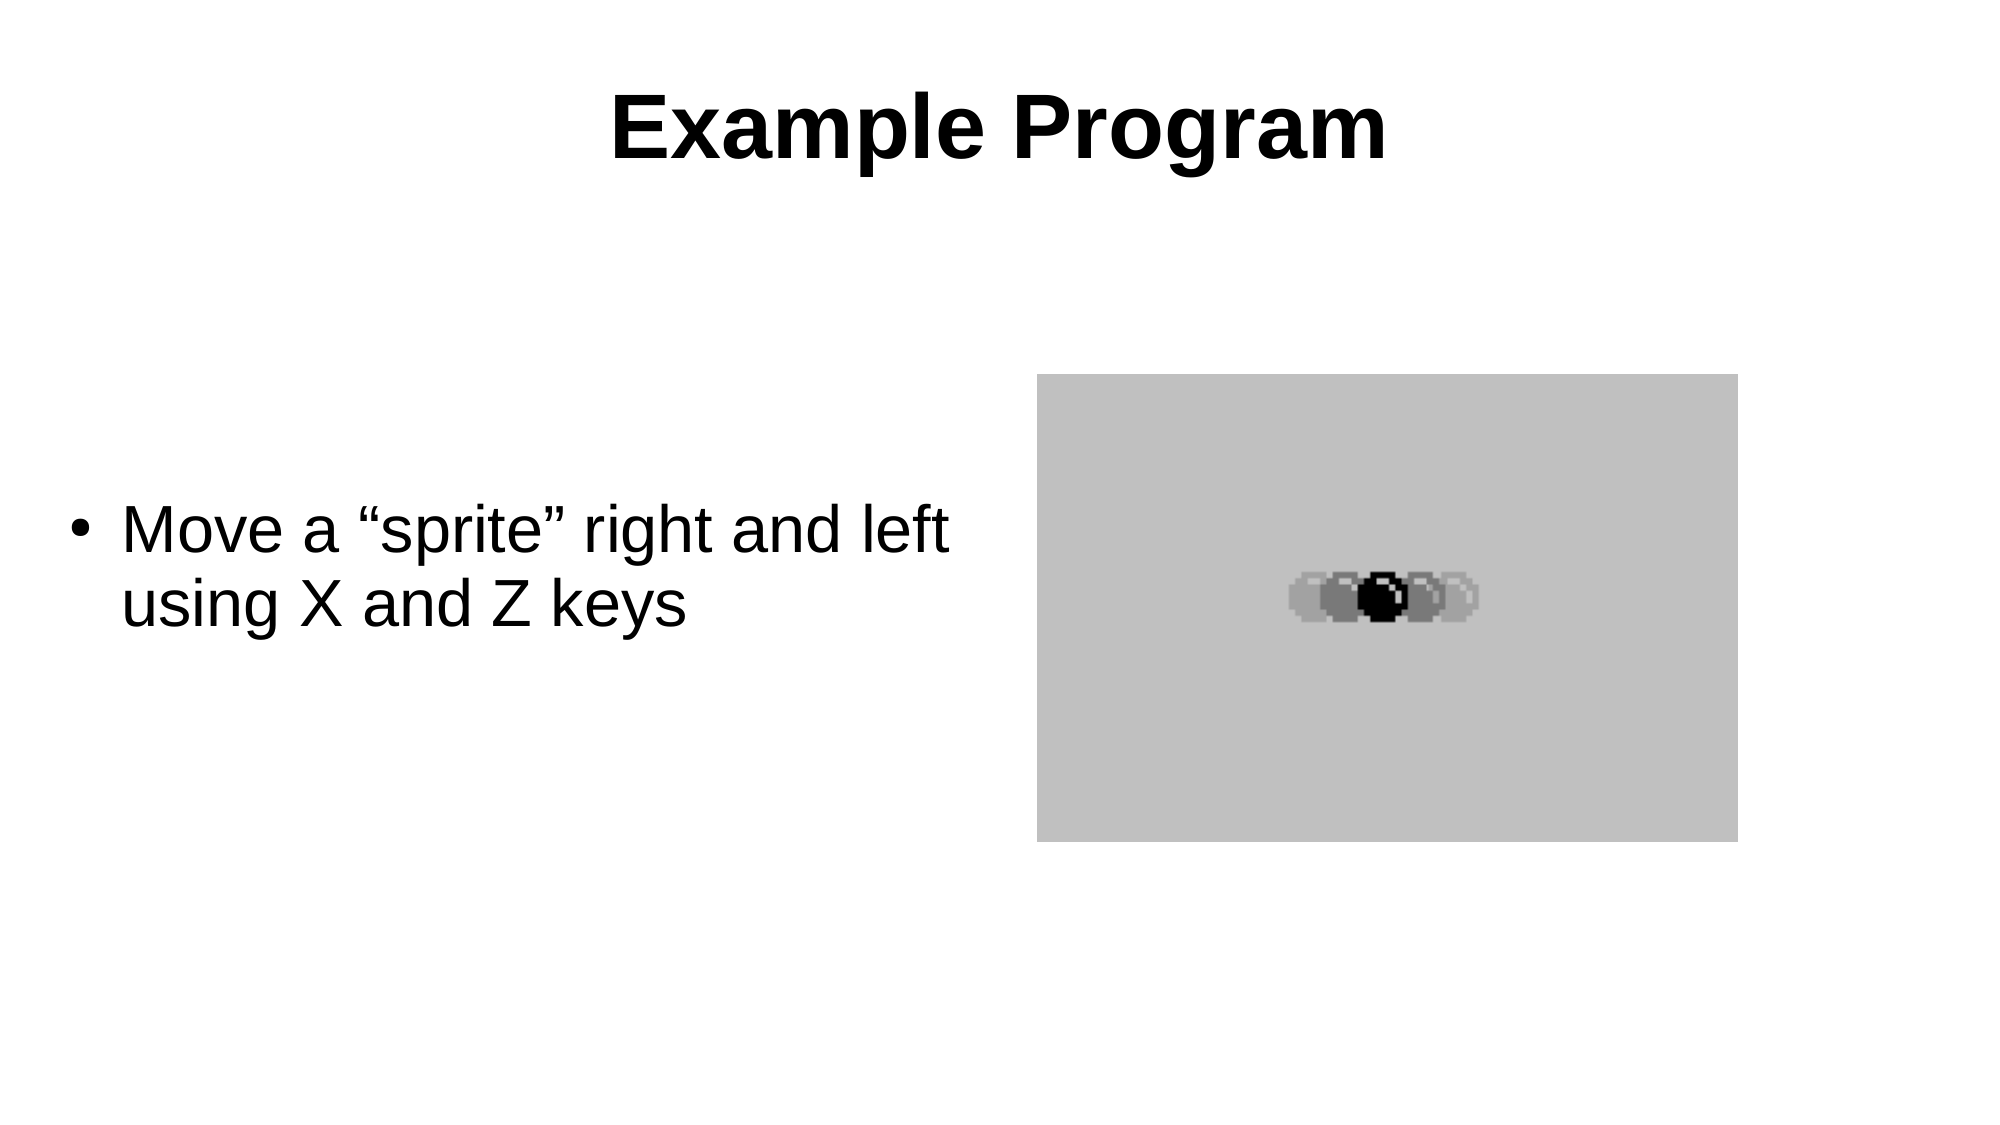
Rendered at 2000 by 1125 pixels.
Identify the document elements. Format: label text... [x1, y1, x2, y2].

list Move a “sprite” right and left using X and Z keys [50, 491, 956, 721]
picture [1037, 374, 1738, 842]
title Example Program [137, 18, 1862, 236]
